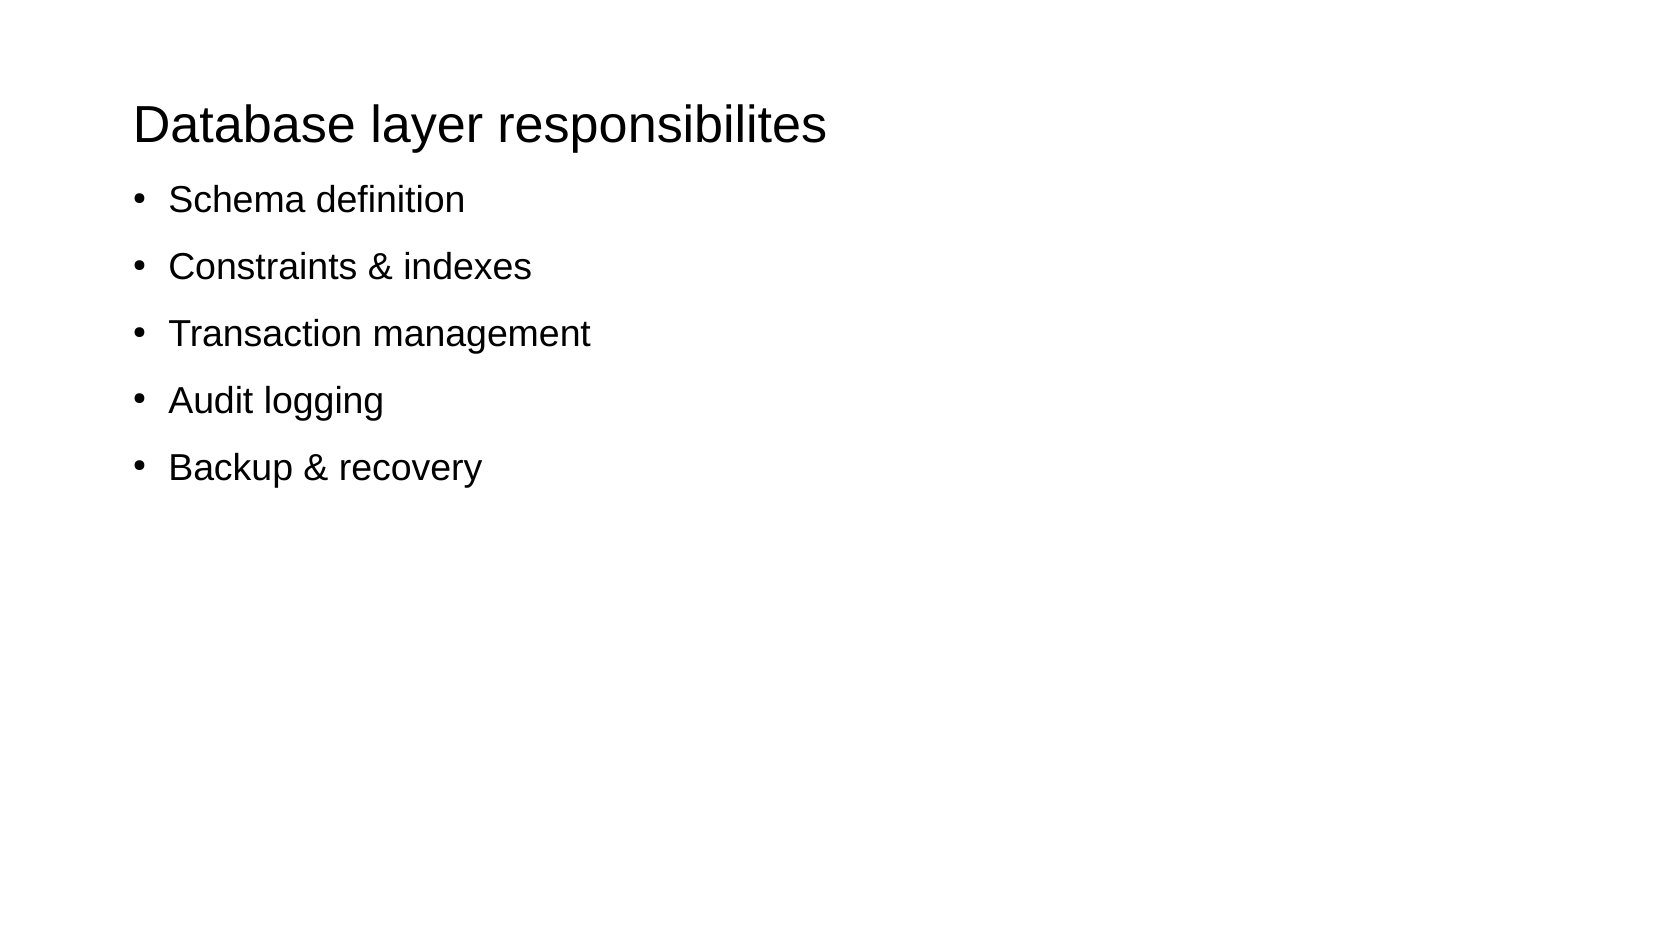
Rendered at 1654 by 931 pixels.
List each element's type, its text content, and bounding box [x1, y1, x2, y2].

text_box Database layer responsibilites Schema definition Constraints & indexes Transaction management Audit logging Backup & recovery [118, 88, 857, 562]
